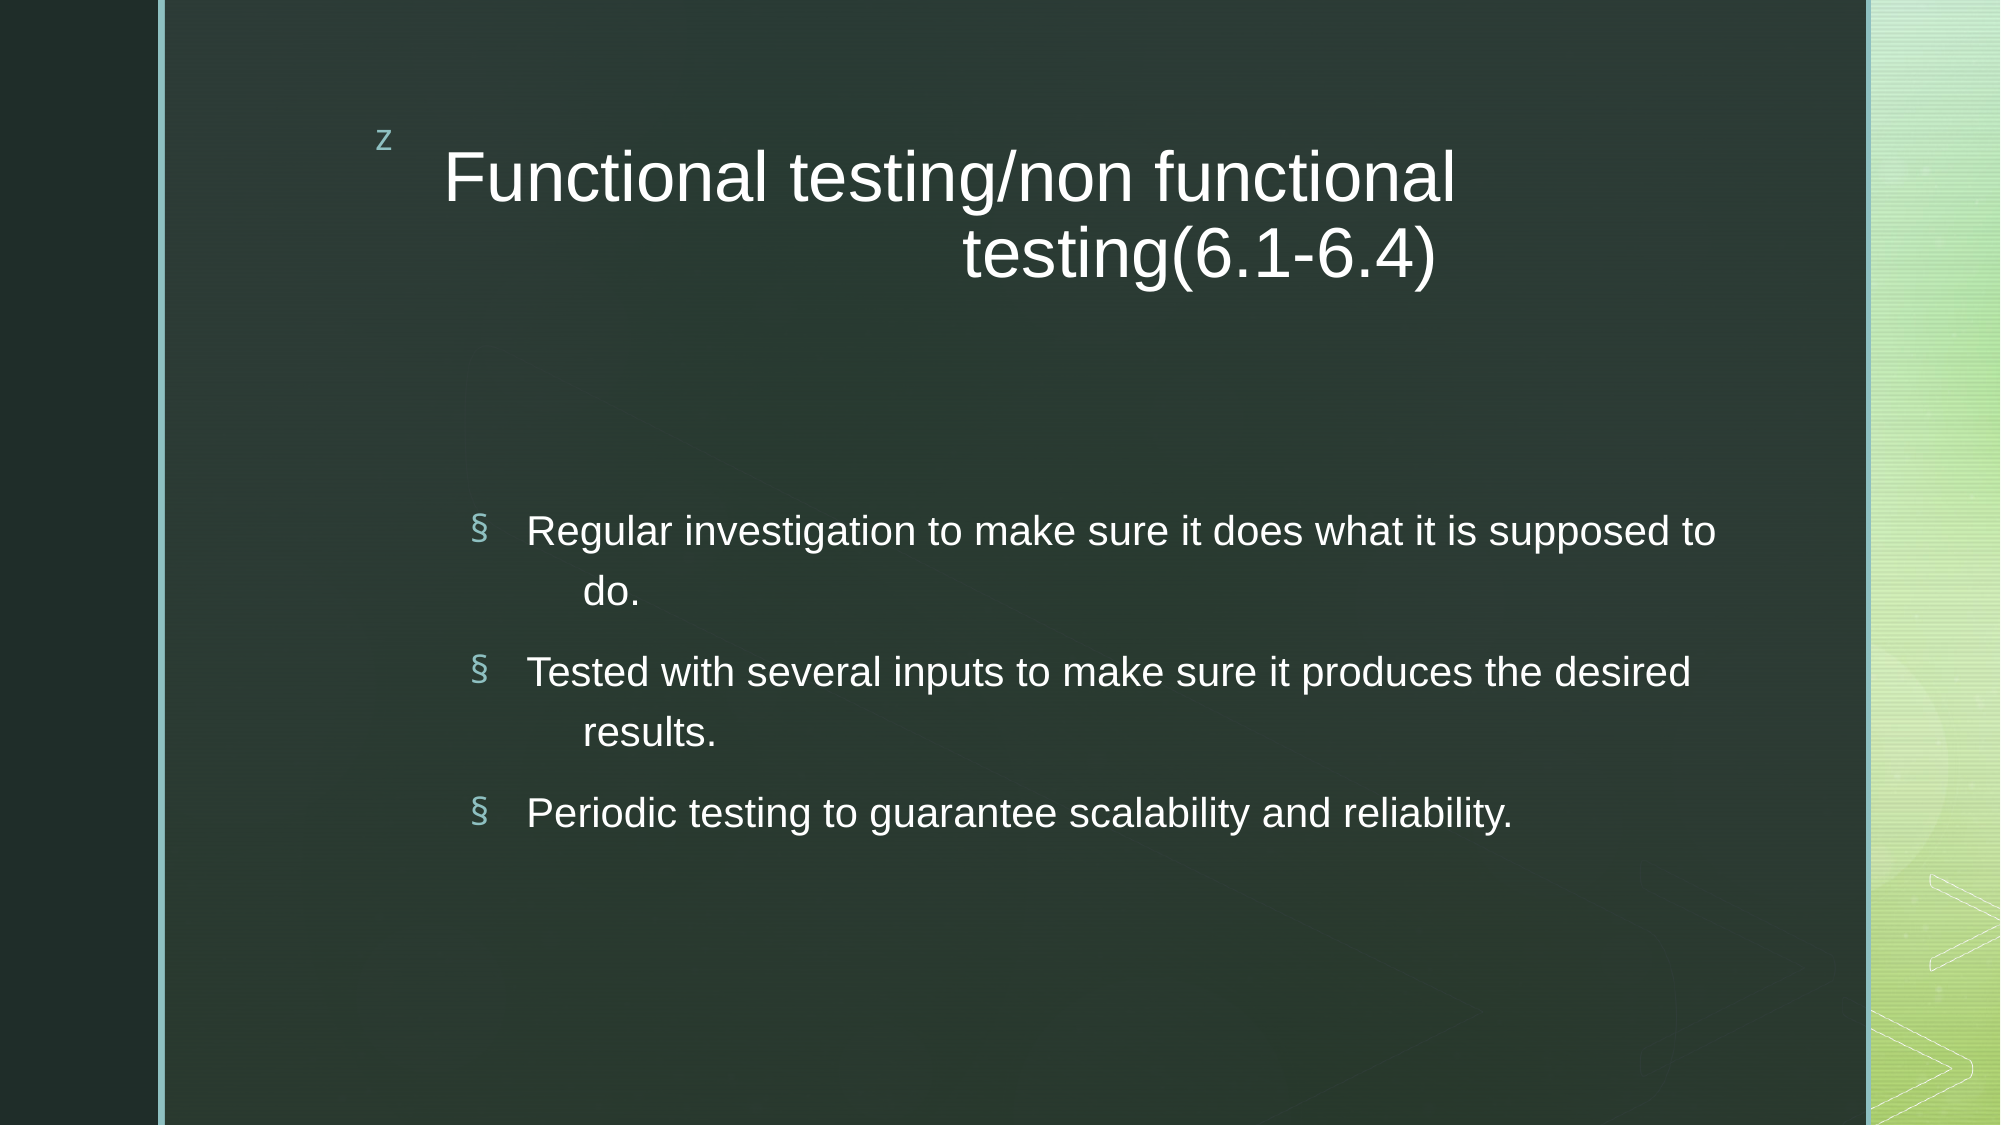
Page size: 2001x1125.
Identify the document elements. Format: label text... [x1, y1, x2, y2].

title Functional testing/non functional testing(6.1-6.4) [428, 132, 1734, 310]
list Regular investigation to make sure it does what it is supposed to do. Tested with several inputs to make sure it produces the desired results. Periodic testing to guarantee scalability and reliability. [454, 336, 1734, 993]
